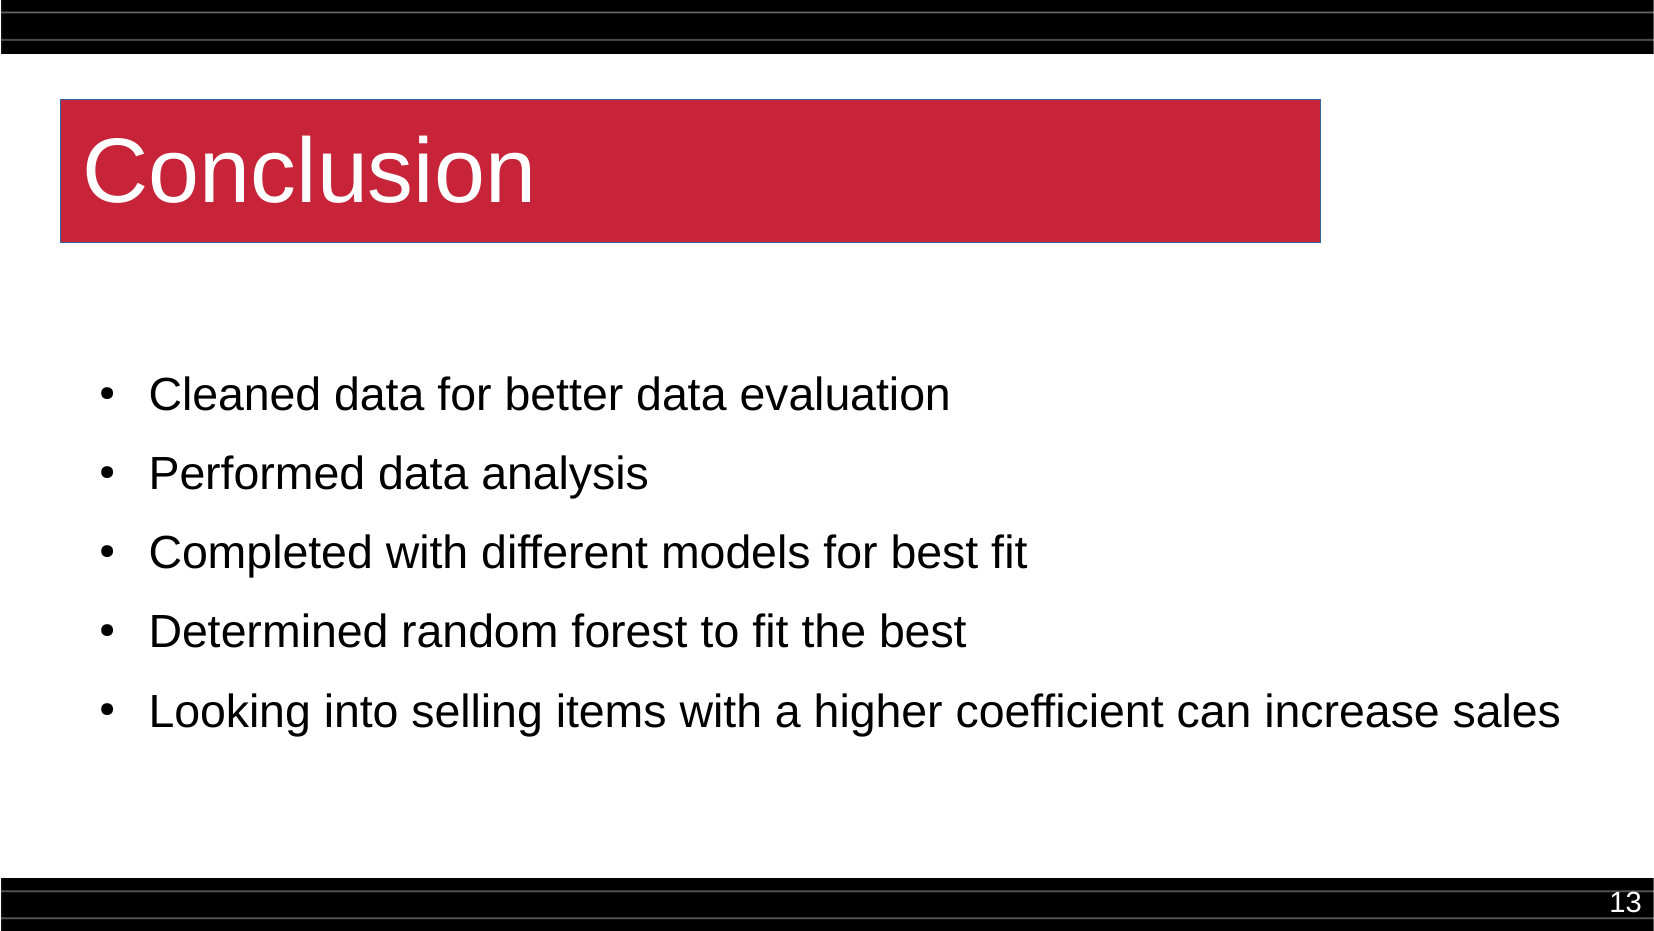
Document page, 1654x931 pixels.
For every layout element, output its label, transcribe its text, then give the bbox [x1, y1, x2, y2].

text_box [60, 99, 82, 243]
title Conclusion [82, 92, 1571, 249]
list Cleaned data for better data evaluation Performed data analysis Completed with different models for best fit Determined random forest to fit the best Looking into selling items with a higher coefficient can increase sales [82, 271, 1571, 758]
picture [1, 0, 1654, 54]
picture [1, 878, 1654, 931]
